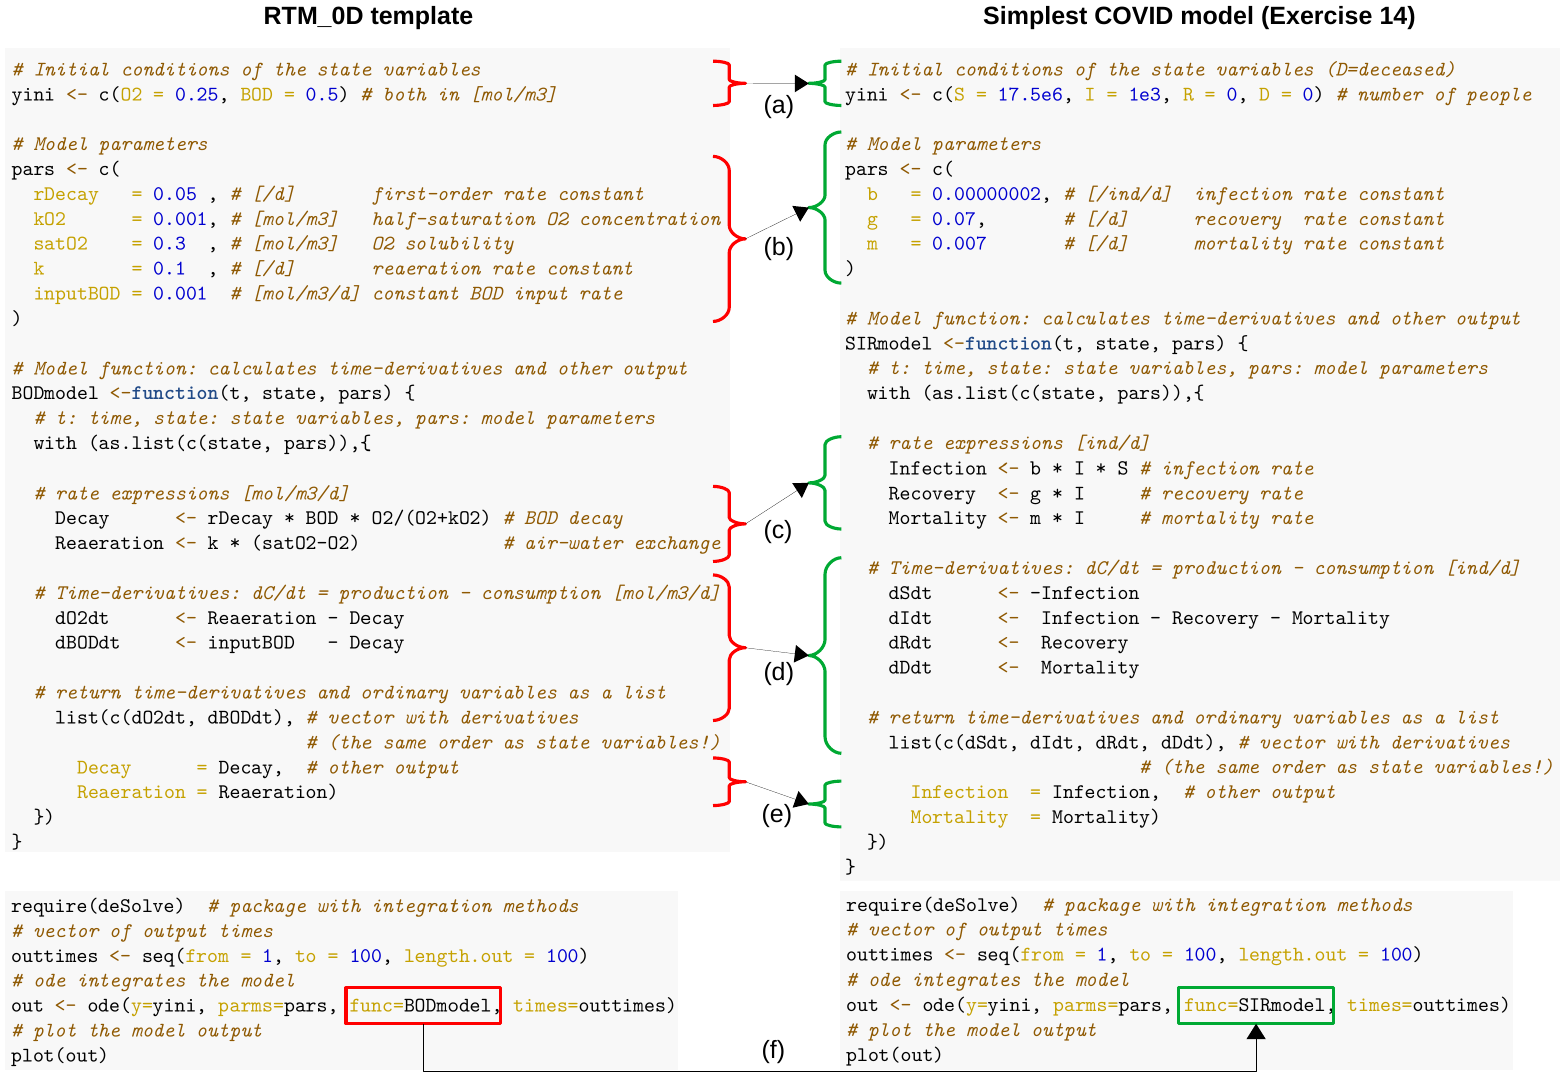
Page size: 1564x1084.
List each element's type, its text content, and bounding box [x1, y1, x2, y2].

picture [5, 891, 678, 1070]
picture [5, 48, 730, 852]
text_box RTM_0D template [248, 0, 489, 66]
text_box (e) [746, 792, 807, 841]
picture [348, 989, 499, 1022]
text_box Simplest COVID model (Exercise 14) [968, 0, 1432, 66]
picture [1180, 989, 1332, 1022]
text_box (f) [746, 1028, 807, 1077]
picture [840, 891, 1513, 1070]
text_box (b) [748, 225, 809, 296]
text_box (c) [748, 508, 808, 580]
picture [840, 48, 1560, 881]
text_box (a) [748, 83, 809, 155]
text_box (d) [748, 650, 809, 722]
